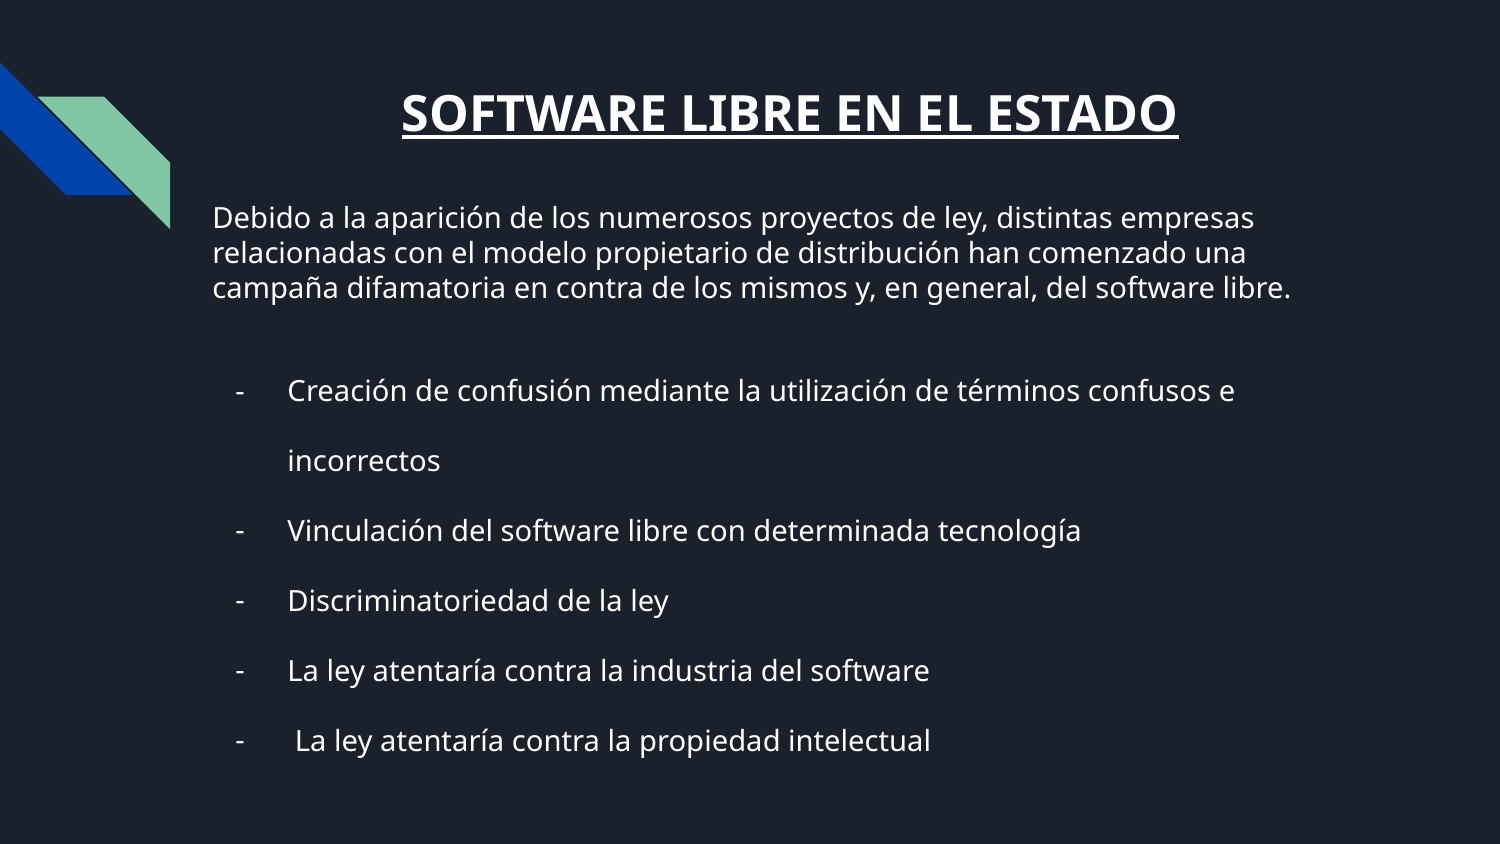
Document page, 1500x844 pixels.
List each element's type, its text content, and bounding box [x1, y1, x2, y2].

list Debido a la aparición de los numerosos proyectos de ley, distintas empresas relacionadas con el modelo propietario de distribución han comenzado una campaña difamatoria en contra de los mismos y, en general, del software libre. Creación de confusión mediante la utilización de términos confusos e incorrectos Vinculación del software libre con determinada tecnología Discriminatoriedad de la ley La ley atentaría contra la industria del software La ley atentaría contra la propiedad intelectual [197, 184, 1383, 742]
title SOFTWARE LIBRE EN EL ESTADO [212, 66, 1368, 184]
